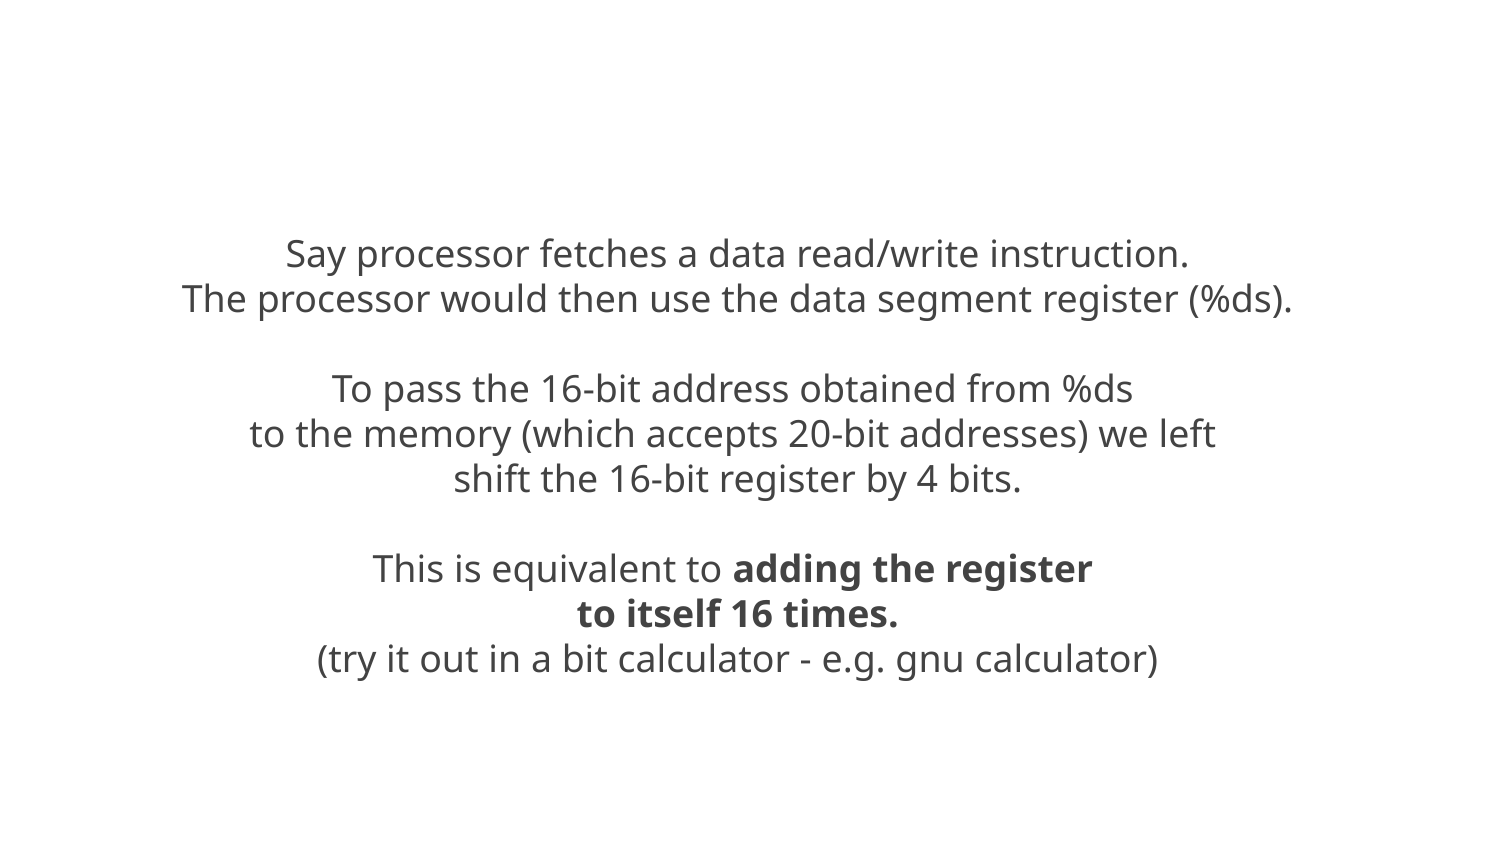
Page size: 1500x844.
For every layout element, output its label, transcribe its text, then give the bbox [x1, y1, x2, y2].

text_box Say processor fetches a data read/write instruction. The processor would then use the data segment register (%ds). To pass the 16-bit address obtained from %ds to the memory (which accepts 20-bit addresses) we left shift the 16-bit register by 4 bits. This is equivalent to adding the register to itself 16 times. (try it out in a bit calculator - e.g. gnu calculator) [151, 125, 1325, 844]
